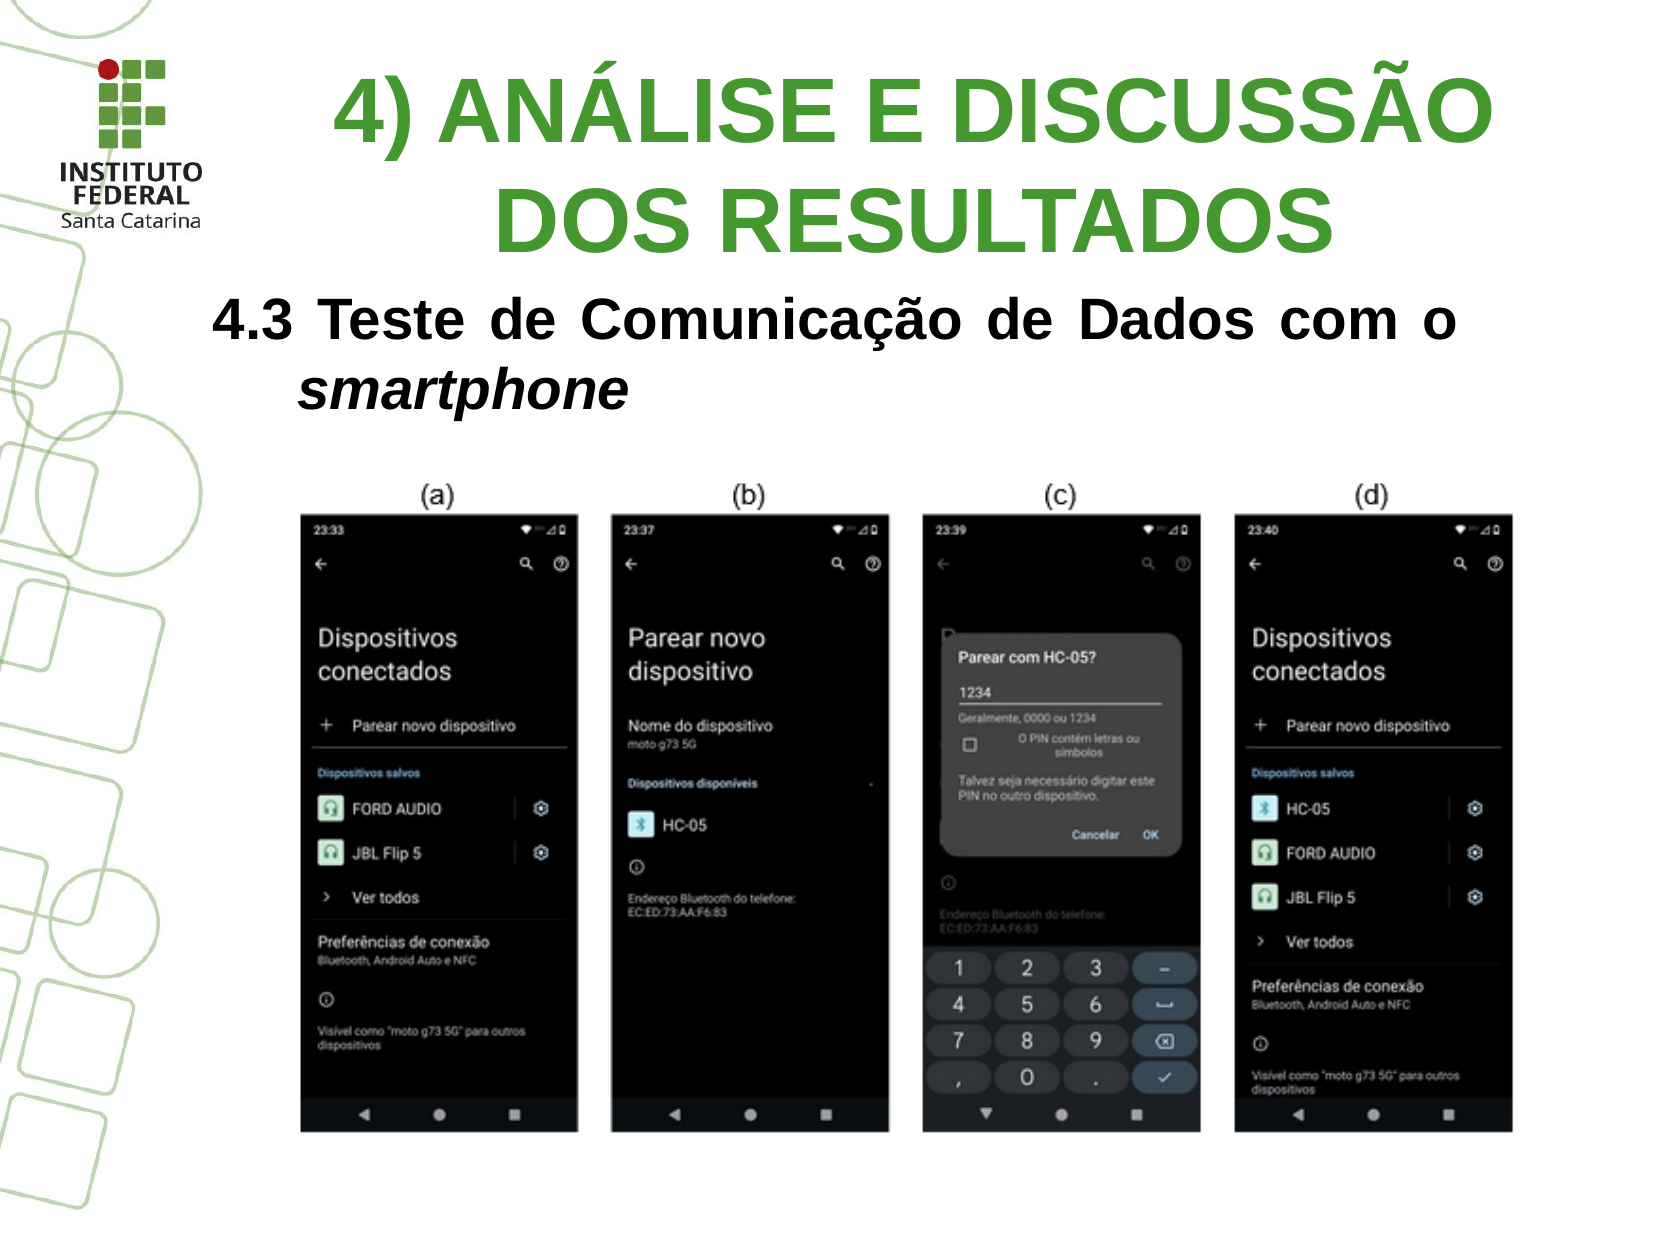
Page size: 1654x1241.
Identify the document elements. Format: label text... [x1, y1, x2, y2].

list 4.3 Teste de Comunicação de Dados com o smartphone [212, 186, 1460, 1183]
title 4) ANÁLISE E DISCUSSÃO DOS RESULTADOS [259, 50, 1571, 271]
picture [0, 0, 1654, 1241]
